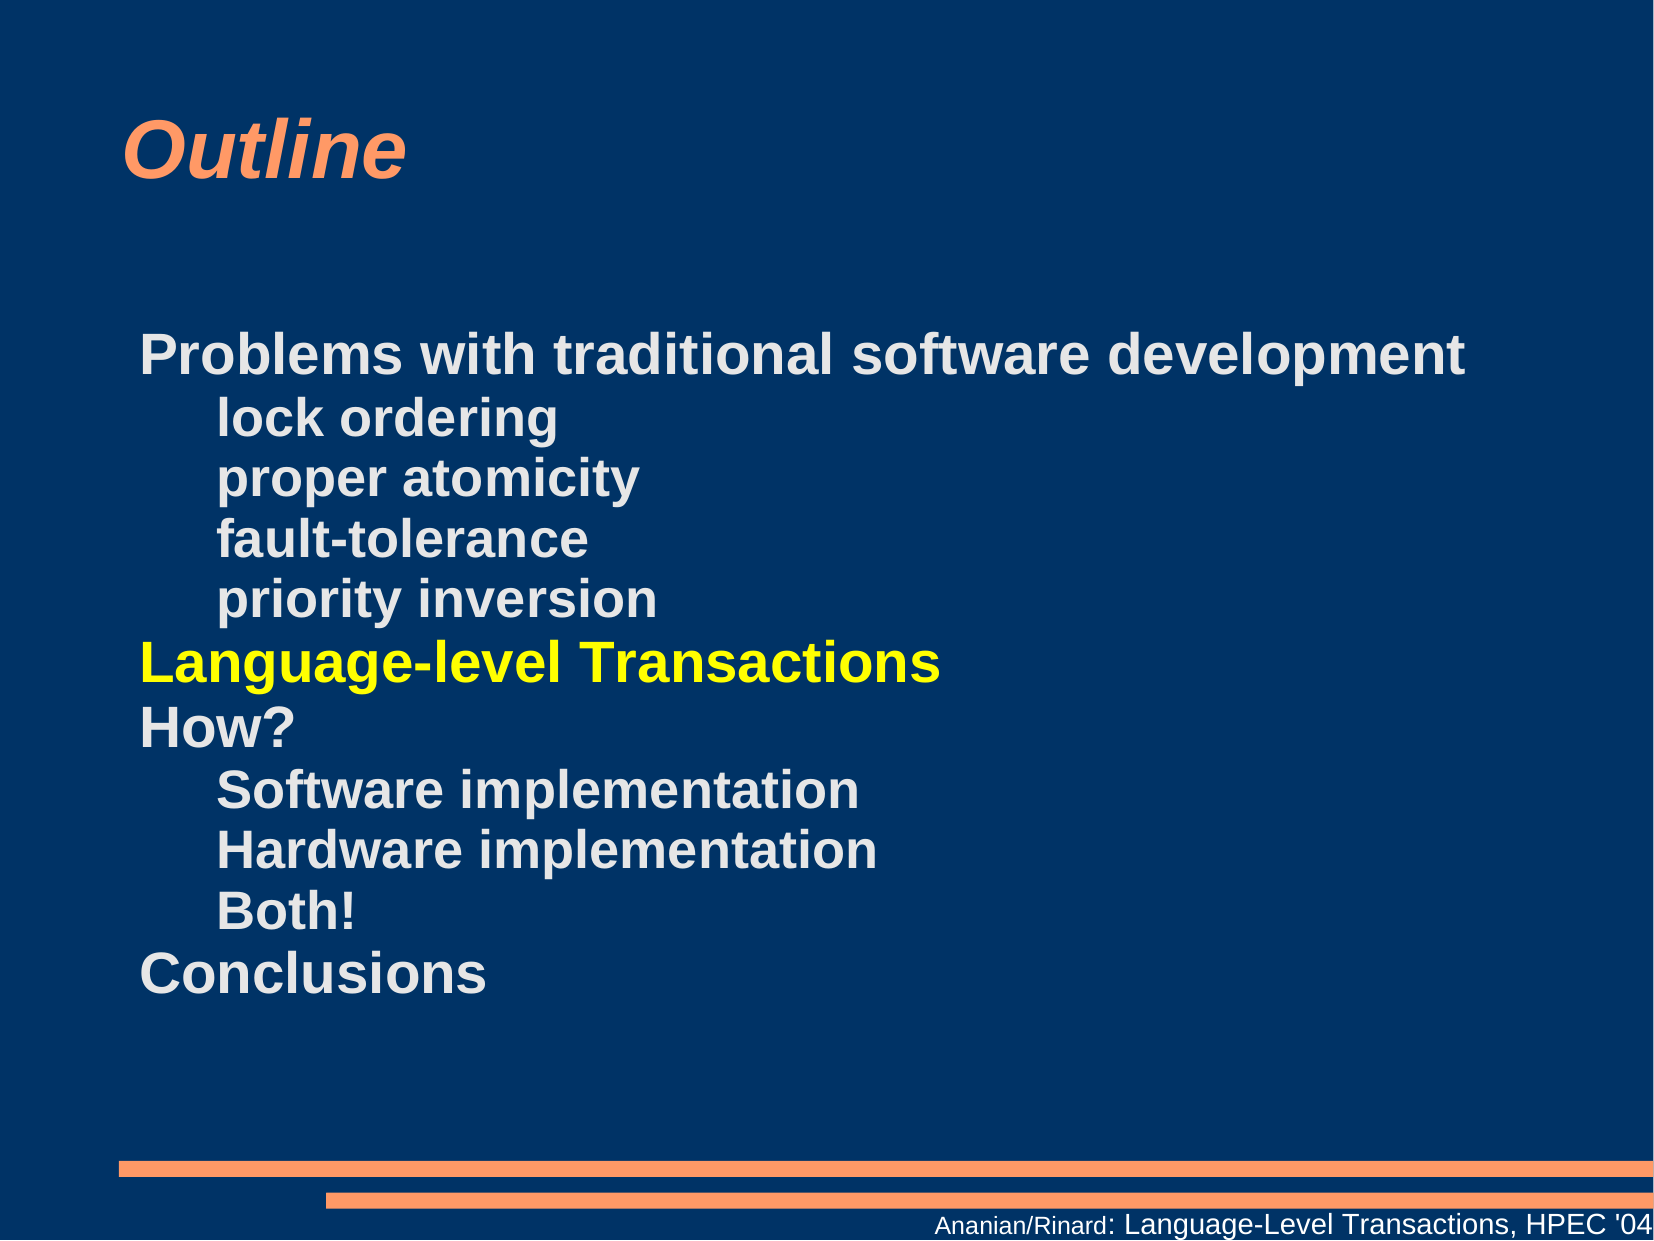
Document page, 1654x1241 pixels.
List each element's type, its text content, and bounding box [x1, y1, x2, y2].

list Problems with traditional software development lock ordering proper atomicity fault-tolerance priority inversion Language-level Transactions How? Software implementation Hardware implementation Both! Conclusions [121, 322, 1561, 1133]
title Outline [121, 46, 1534, 254]
